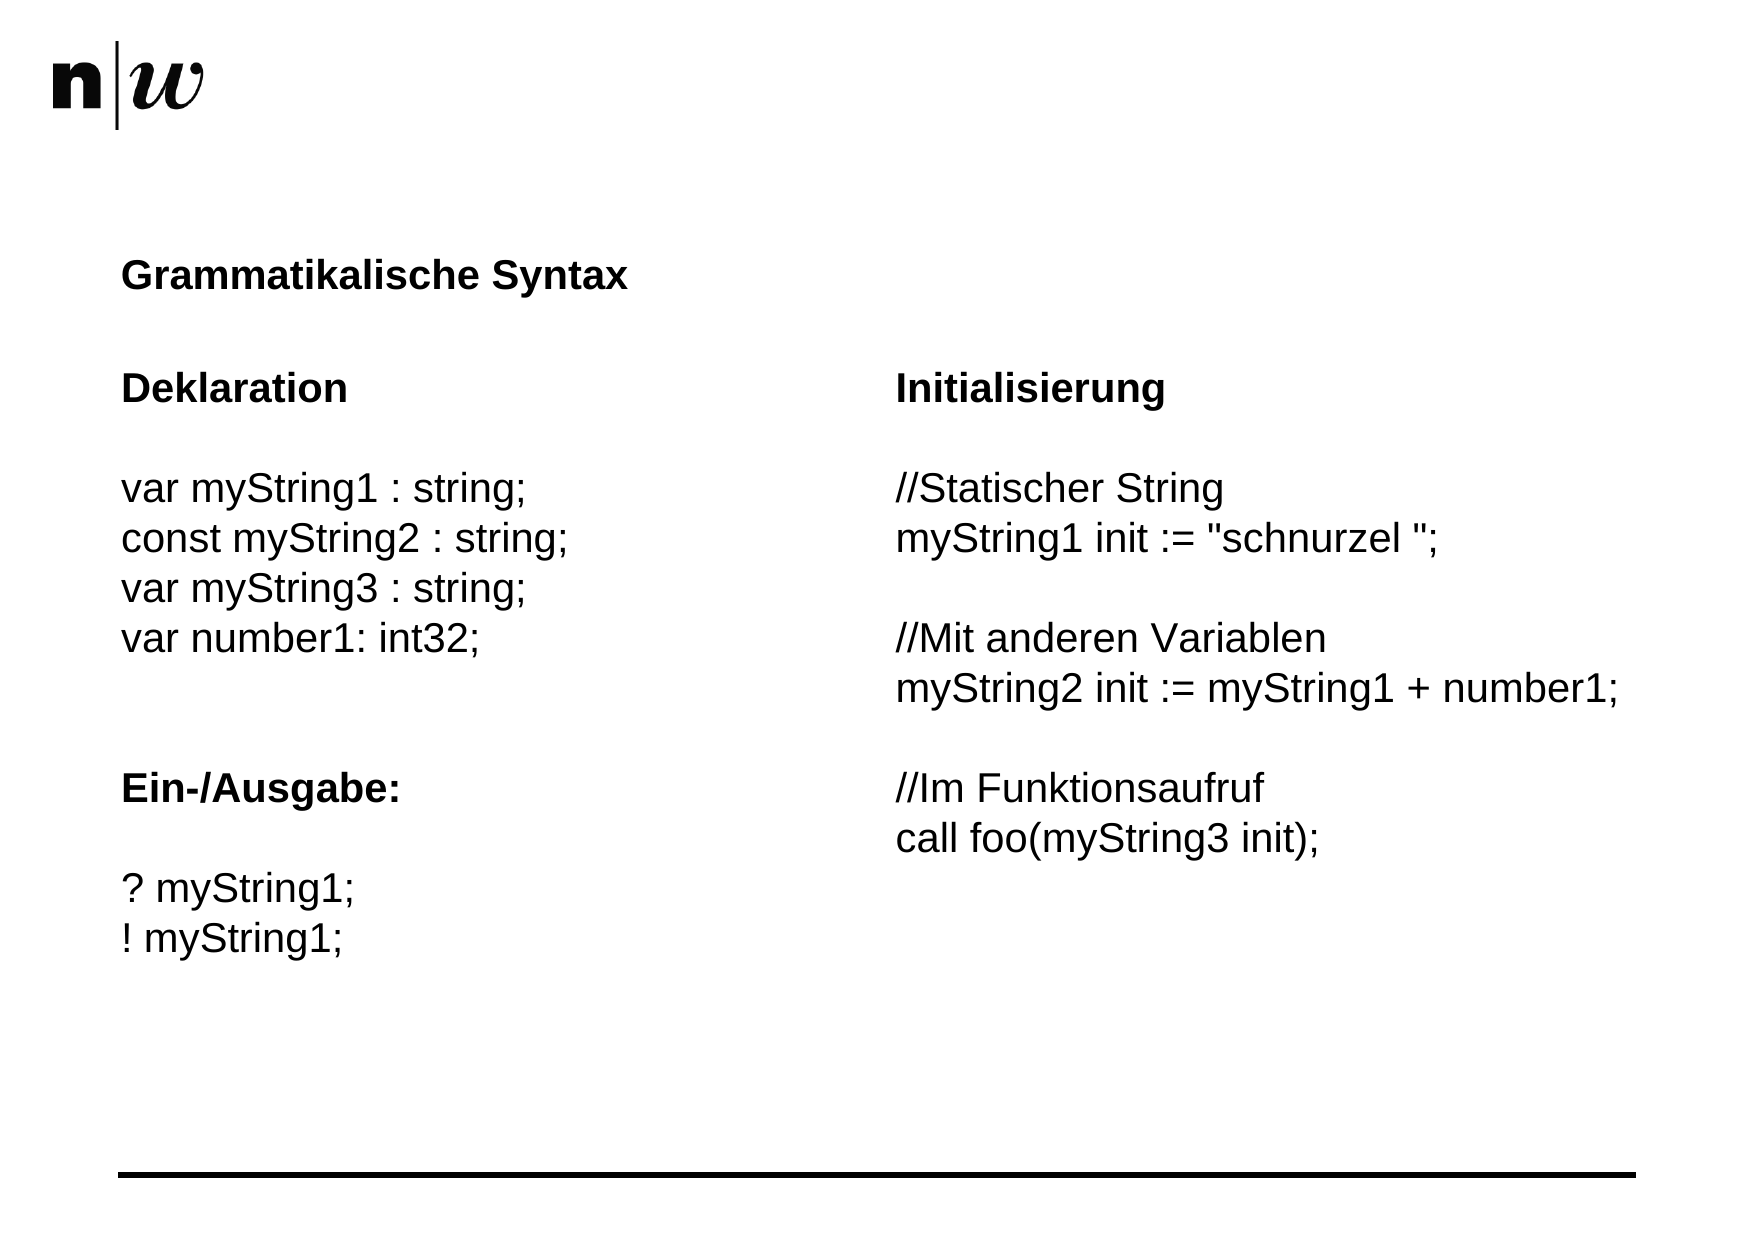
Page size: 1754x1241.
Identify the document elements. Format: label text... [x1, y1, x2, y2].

list Initialisierung //Statischer String myString1 init := "schnurzel "; //Mit anderen Variablen myString2 init := myString1 + number1; //Im Funktionsaufruf call foo(myString3 init); [895, 360, 1634, 1146]
picture [53, 41, 204, 130]
list Deklaration var myString1 : string; const myString2 : string; var myString3 : string; var number1: int32; Ein-/Ausgabe: ? myString1; ! myString1; [121, 360, 859, 1146]
title Grammatikalische Syntax [120, 247, 1633, 307]
